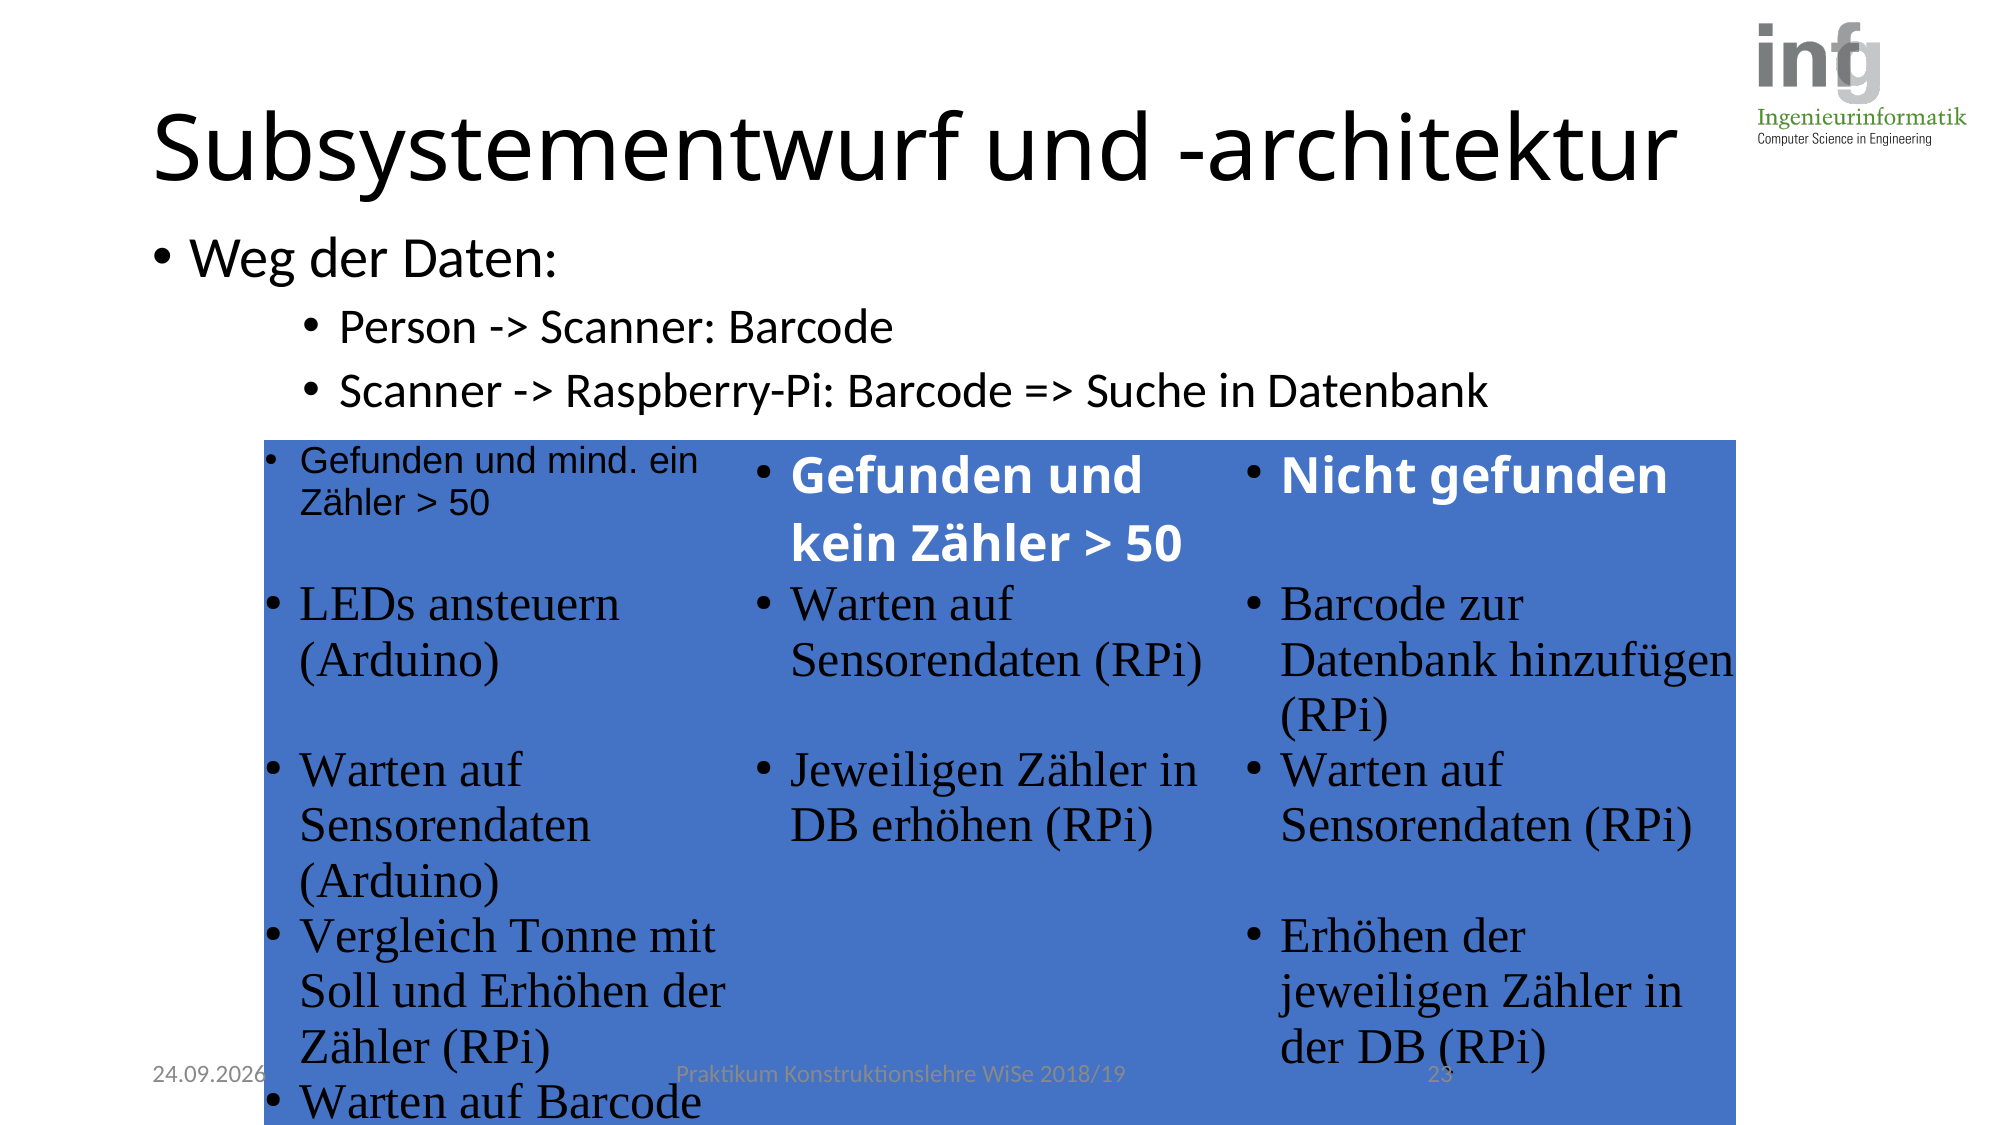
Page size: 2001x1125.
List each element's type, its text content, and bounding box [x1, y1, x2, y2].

table_cell Barcode zur Datenbank hinzufügen (RPi) [1245, 576, 1736, 742]
table_cell Warten auf Sensorendaten (Arduino) [264, 742, 755, 908]
table_cell Warten auf Sensorendaten (RPi) [1245, 742, 1736, 908]
title Subsystementwurf und -architektur [137, 41, 1863, 219]
text_box Praktikum Konstruktionslehre WiSe 2018/19 [403, 1042, 1400, 1103]
table_header Gefunden und kein Zähler > 50 [755, 440, 1245, 576]
table_cell [755, 1103, 1245, 1125]
table_cell [1245, 1074, 1736, 1125]
text_box 23 [1412, 1042, 1863, 1103]
table_cell [755, 908, 1245, 1042]
table_header Nicht gefunden [1245, 440, 1736, 576]
list Weg der Daten: Person -> Scanner: Barcode Scanner -> Raspberry-Pi: Barcode => Suche in Datenbank [137, 219, 1863, 934]
text_box 10.01.2019 [137, 1042, 403, 1103]
table_cell Erhöhen der jeweiligen Zähler in der DB (RPi) [1245, 908, 1736, 1042]
table_cell Jeweiligen Zähler in DB erhöhen (RPi) [755, 742, 1245, 908]
table_cell LEDs ansteuern (Arduino) [264, 576, 755, 742]
table_cell Warten auf Barcode (RPi) [264, 1103, 755, 1125]
table_cell Warten auf Sensorendaten (RPi) [755, 576, 1245, 742]
table_cell Vergleich Tonne mit Soll und Erhöhen der Zähler (RPi) [264, 908, 755, 1042]
table_header Gefunden und mind. ein Zähler > 50 [264, 440, 755, 576]
